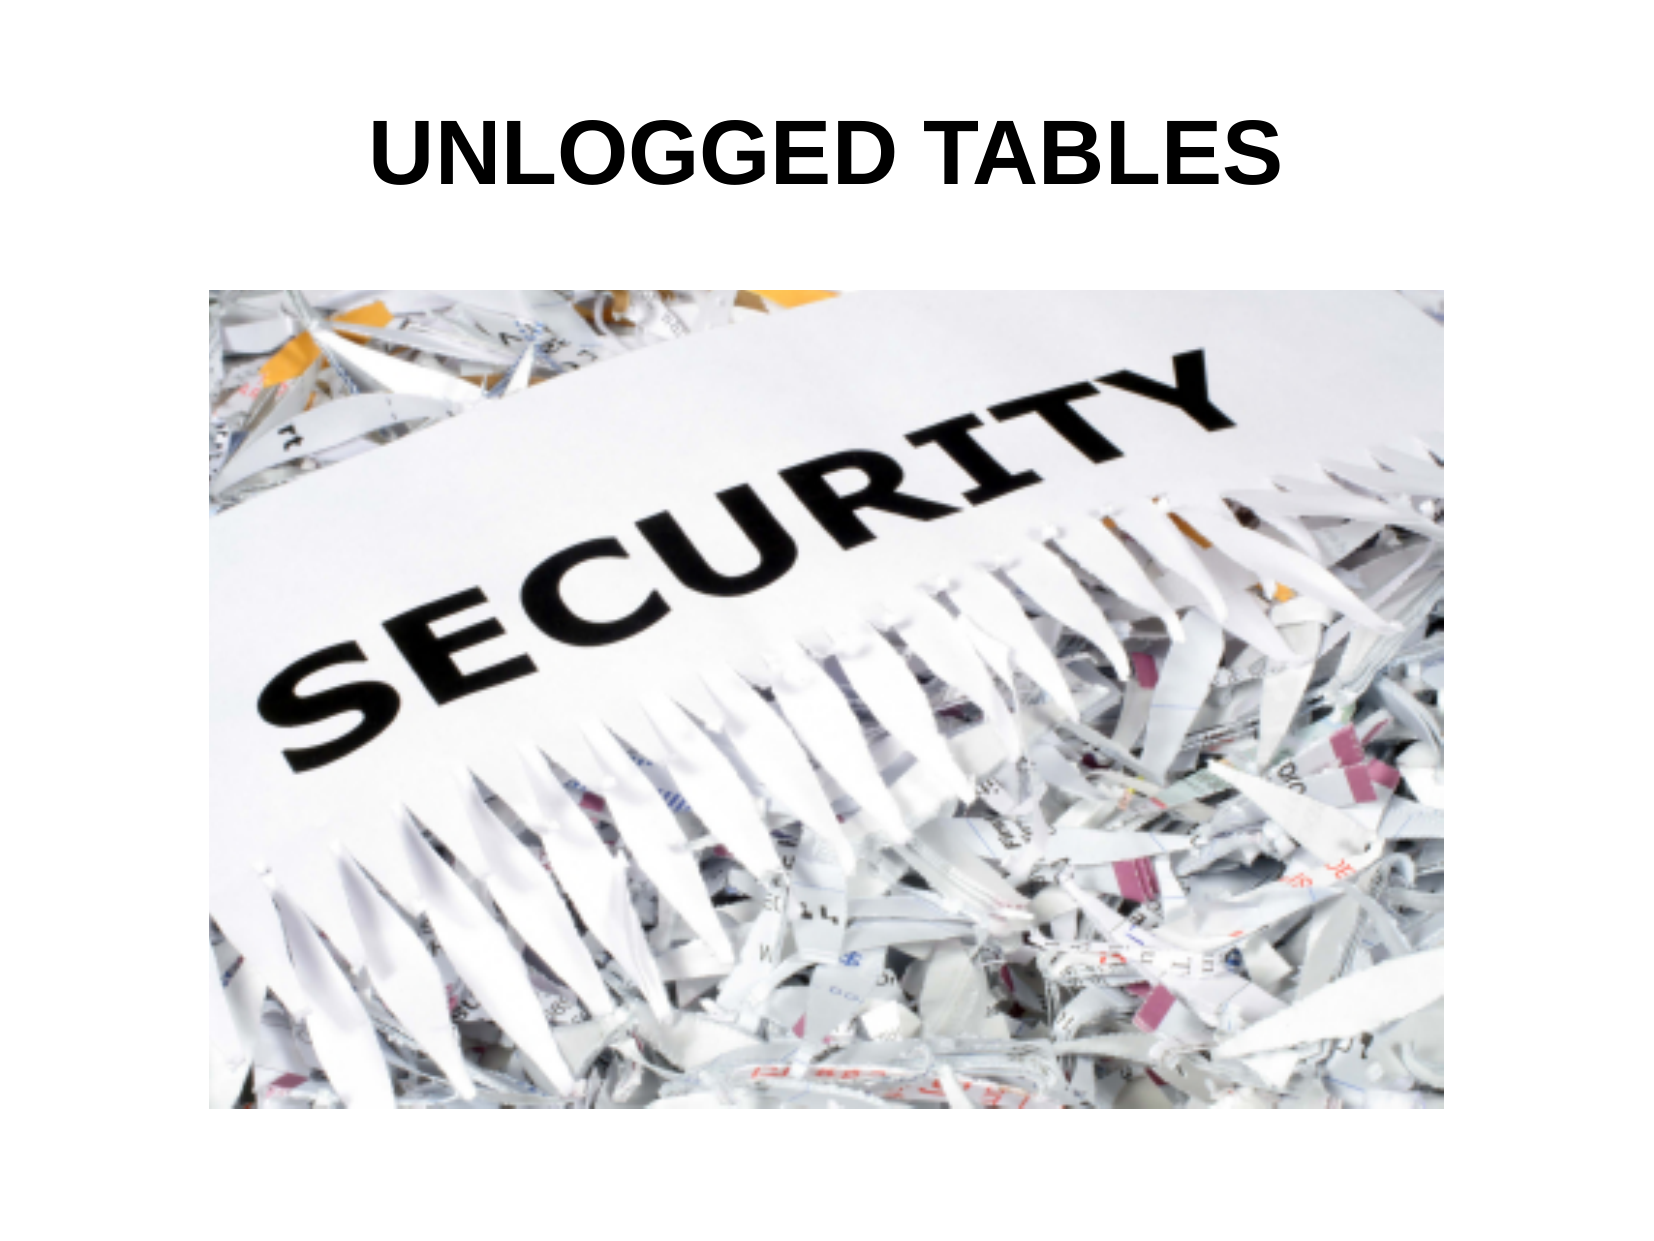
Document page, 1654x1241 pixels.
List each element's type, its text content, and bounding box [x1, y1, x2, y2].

picture [209, 290, 1444, 1109]
title UNLOGGED TABLES [82, 49, 1571, 257]
